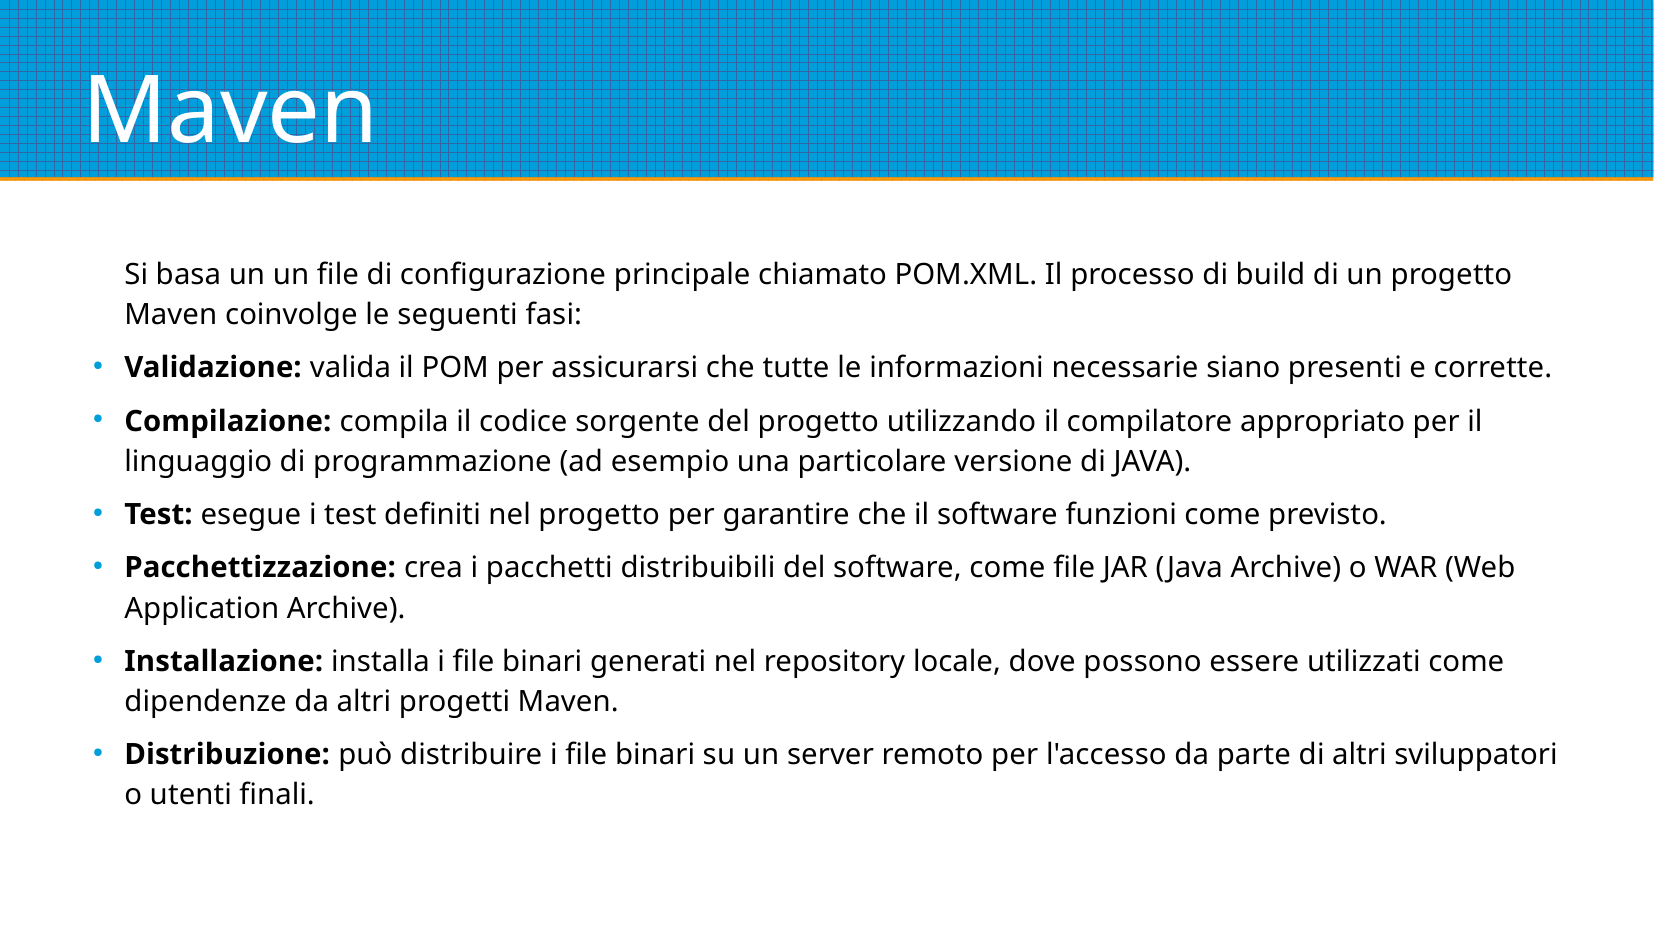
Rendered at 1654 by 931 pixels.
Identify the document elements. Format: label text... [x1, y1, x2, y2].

title Maven [82, 14, 1571, 171]
list Si basa un un file di configurazione principale chiamato POM.XML. Il processo di build di un progetto Maven coinvolge le seguenti fasi: Validazione: valida il POM per assicurarsi che tutte le informazioni necessarie siano presenti e corrette. Compilazione: compila il codice sorgente del progetto utilizzando il compilatore appropriato per il linguaggio di programmazione (ad esempio una particolare versione di JAVA). Test: esegue i test definiti nel progetto per garantire che il software funzioni come previsto. Pacchettizzazione: crea i pacchetti distribuibili del software, come file JAR (Java Archive) o WAR (Web Application Archive). Installazione: installa i file binari generati nel repository locale, dove possono essere utilizzati come dipendenze da altri progetti Maven. Distribuzione: può distribuire i file binari su un server remoto per l'accesso da parte di altri sviluppatori o utenti finali. [82, 252, 1563, 827]
